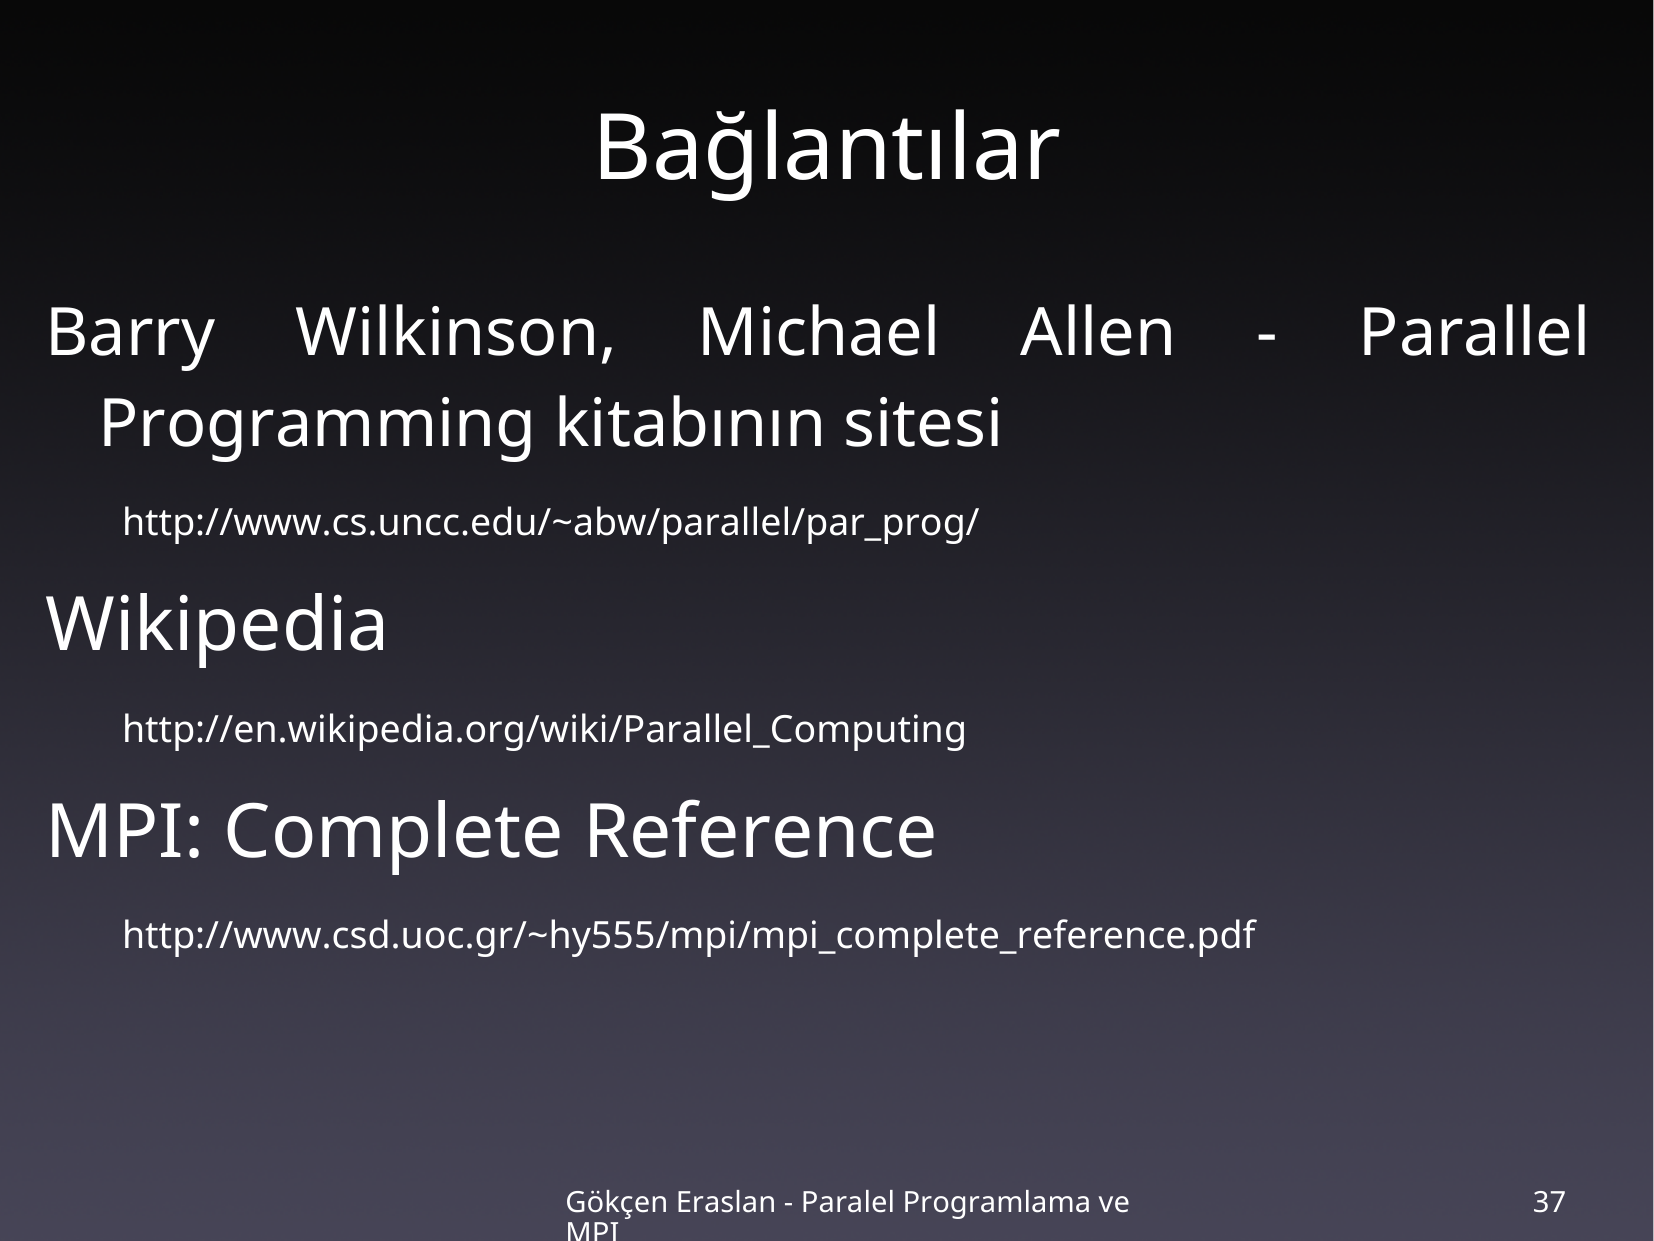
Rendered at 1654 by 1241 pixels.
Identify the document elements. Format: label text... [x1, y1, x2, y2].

picture [596, 1224, 604, 1233]
picture [570, 1226, 576, 1241]
title Bağlantılar [121, 40, 1534, 248]
picture [0, 0, 1654, 1241]
picture [580, 1226, 586, 1241]
list Barry Wilkinson, Michael Allen - Parallel Programming kitabının sitesi http://www.cs.uncc.edu/~abw/parallel/par_prog/ Wikipedia http://en.wikipedia.org/wiki/Parallel_Computing MPI: Complete Reference http://www.csd.uoc.gr/~hy555/mpi/mpi_complete_reference.pdf [27, 284, 1593, 1105]
